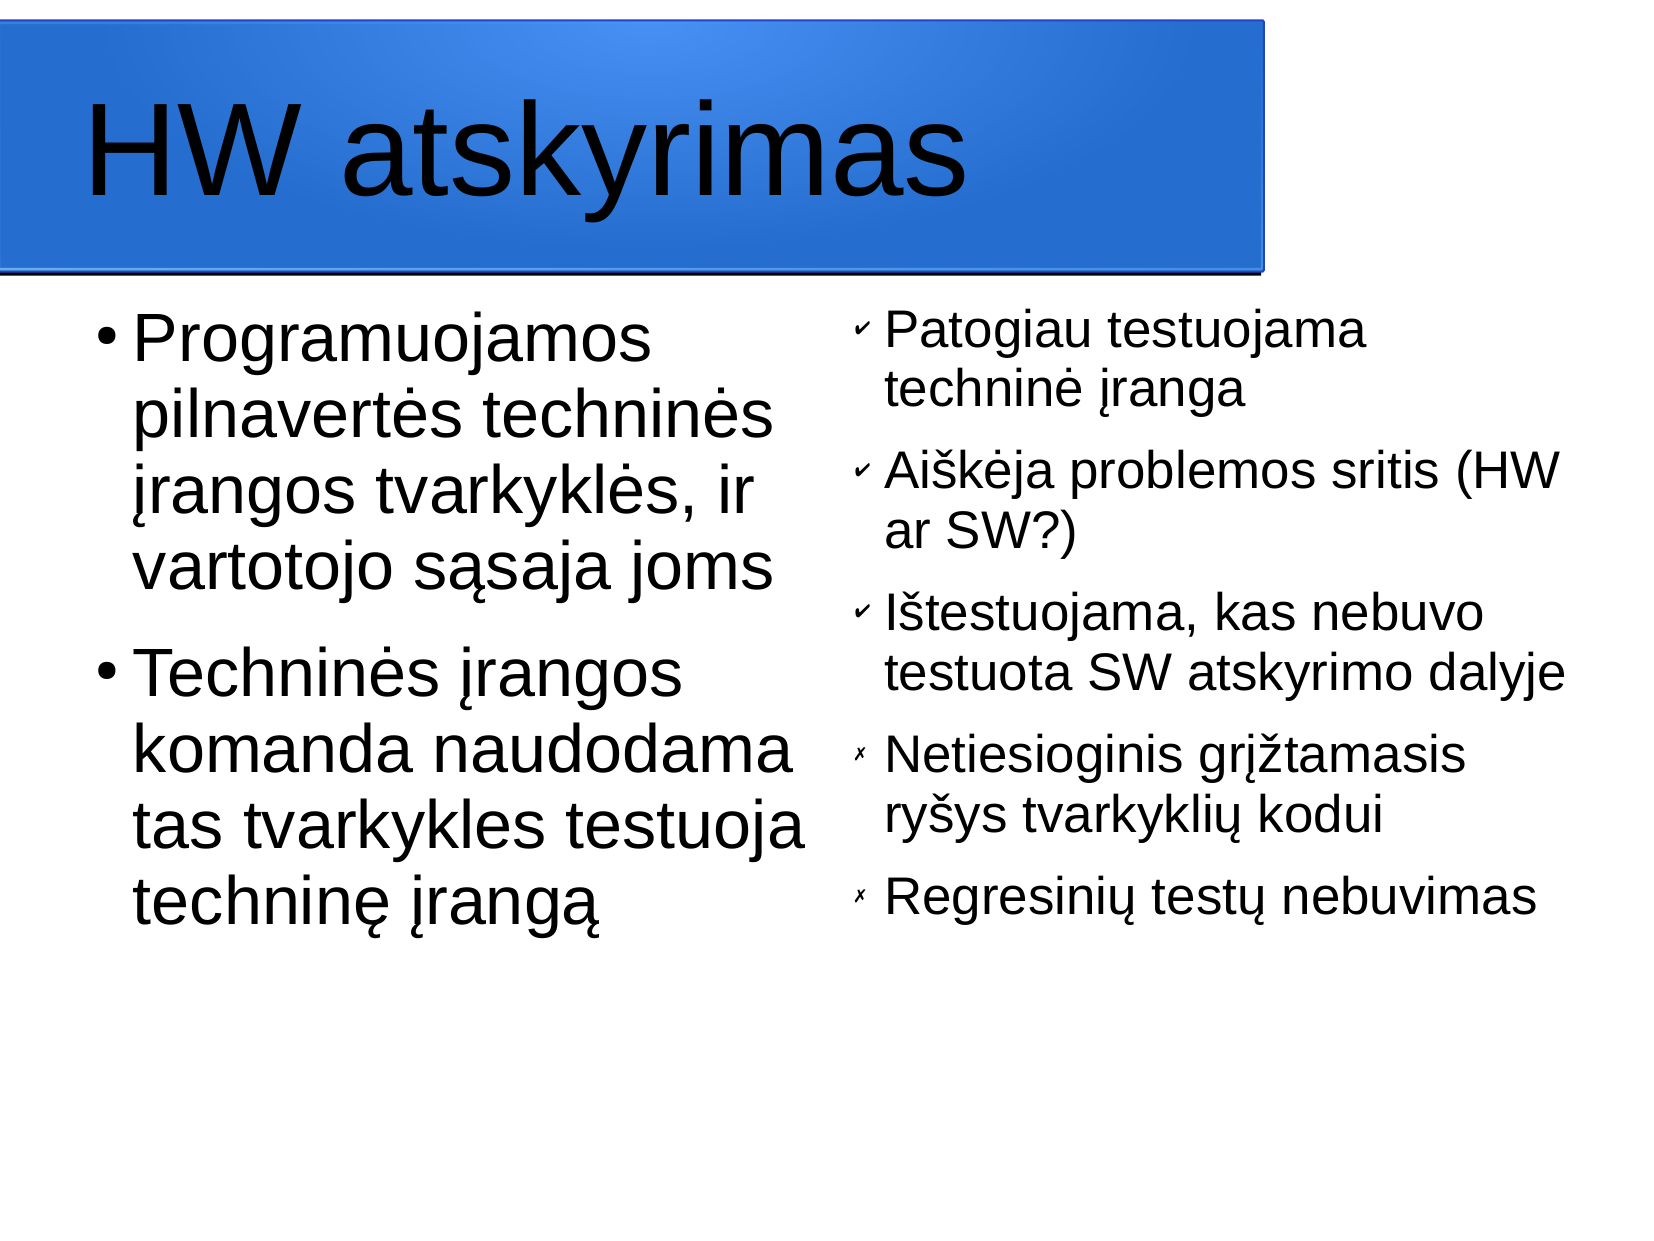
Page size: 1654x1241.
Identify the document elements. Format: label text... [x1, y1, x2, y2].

title HW atskyrimas [82, 47, 1235, 252]
list Patogiau testuojama techninė įranga Aiškėja problemos sritis (HW ar SW?) Ištestuojama, kas nebuvo testuota SW atskyrimo dalyje Netiesioginis grįžtamasis ryšys tvarkyklių kodui Regresinių testų nebuvimas [845, 299, 1572, 1019]
list Programuojamos pilnavertės techninės įrangos tvarkyklės, ir vartotojo sąsaja joms Techninės įrangos komanda naudodama tas tvarkykles testuoja techninę įrangą [82, 299, 809, 1019]
